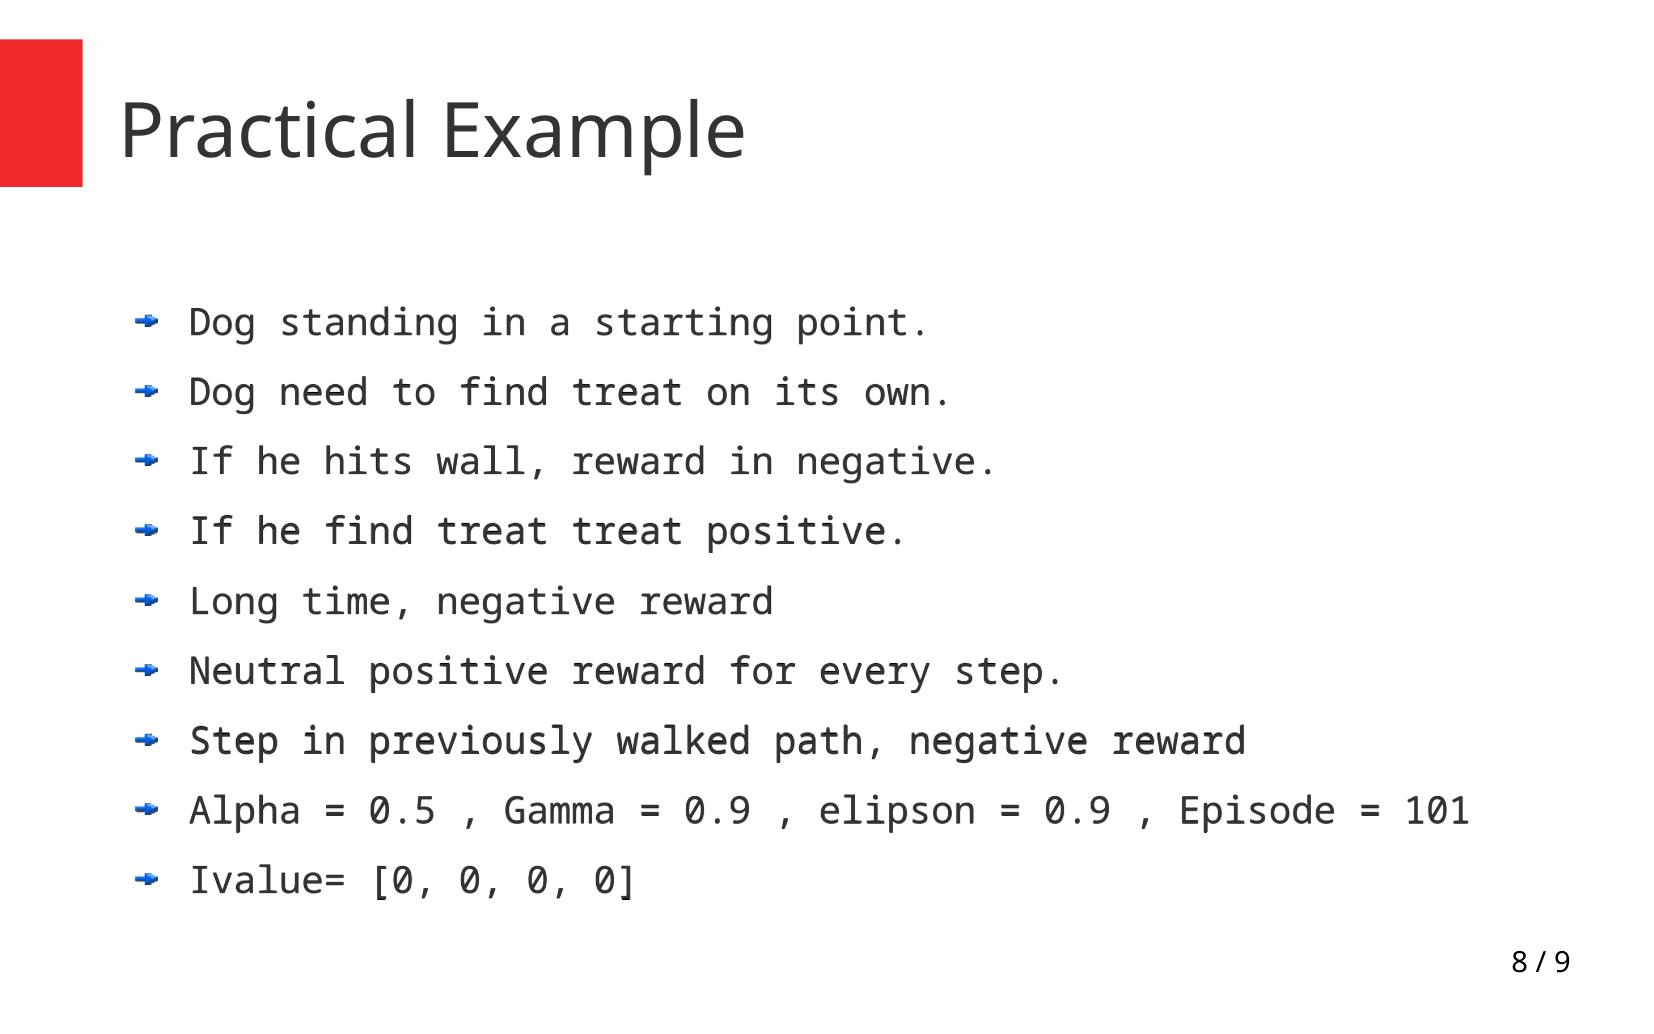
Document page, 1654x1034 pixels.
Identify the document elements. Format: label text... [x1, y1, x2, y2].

list Dog standing in a starting point. Dog need to find treat on its own. If he hits wall, reward in negative. If he find treat treat positive. Long time, negative reward Neutral positive reward for every step. Step in previously walked path, negative reward Alpha = 0.5 , Gamma = 0.9 , elipson = 0.9 , Episode = 101 Ivalue= [0, 0, 0, 0] [118, 295, 1536, 895]
title Practical Example [118, 41, 1571, 214]
